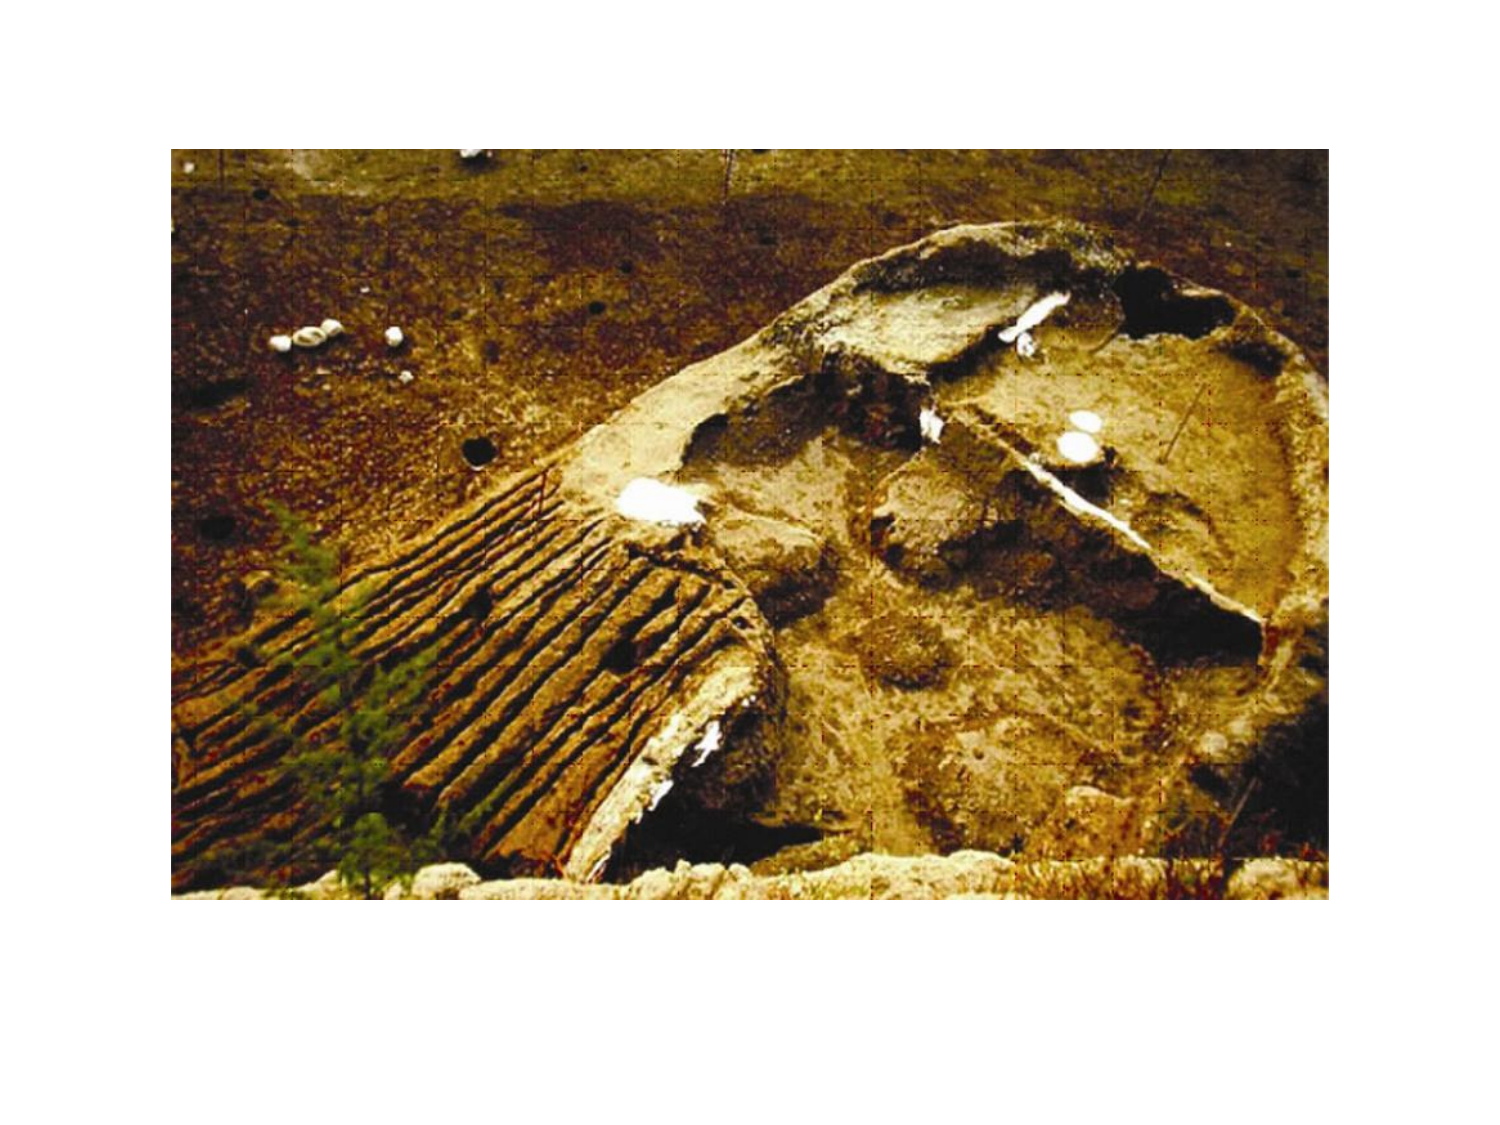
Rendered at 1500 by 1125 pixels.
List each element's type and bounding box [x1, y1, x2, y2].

picture [171, 149, 1329, 900]
